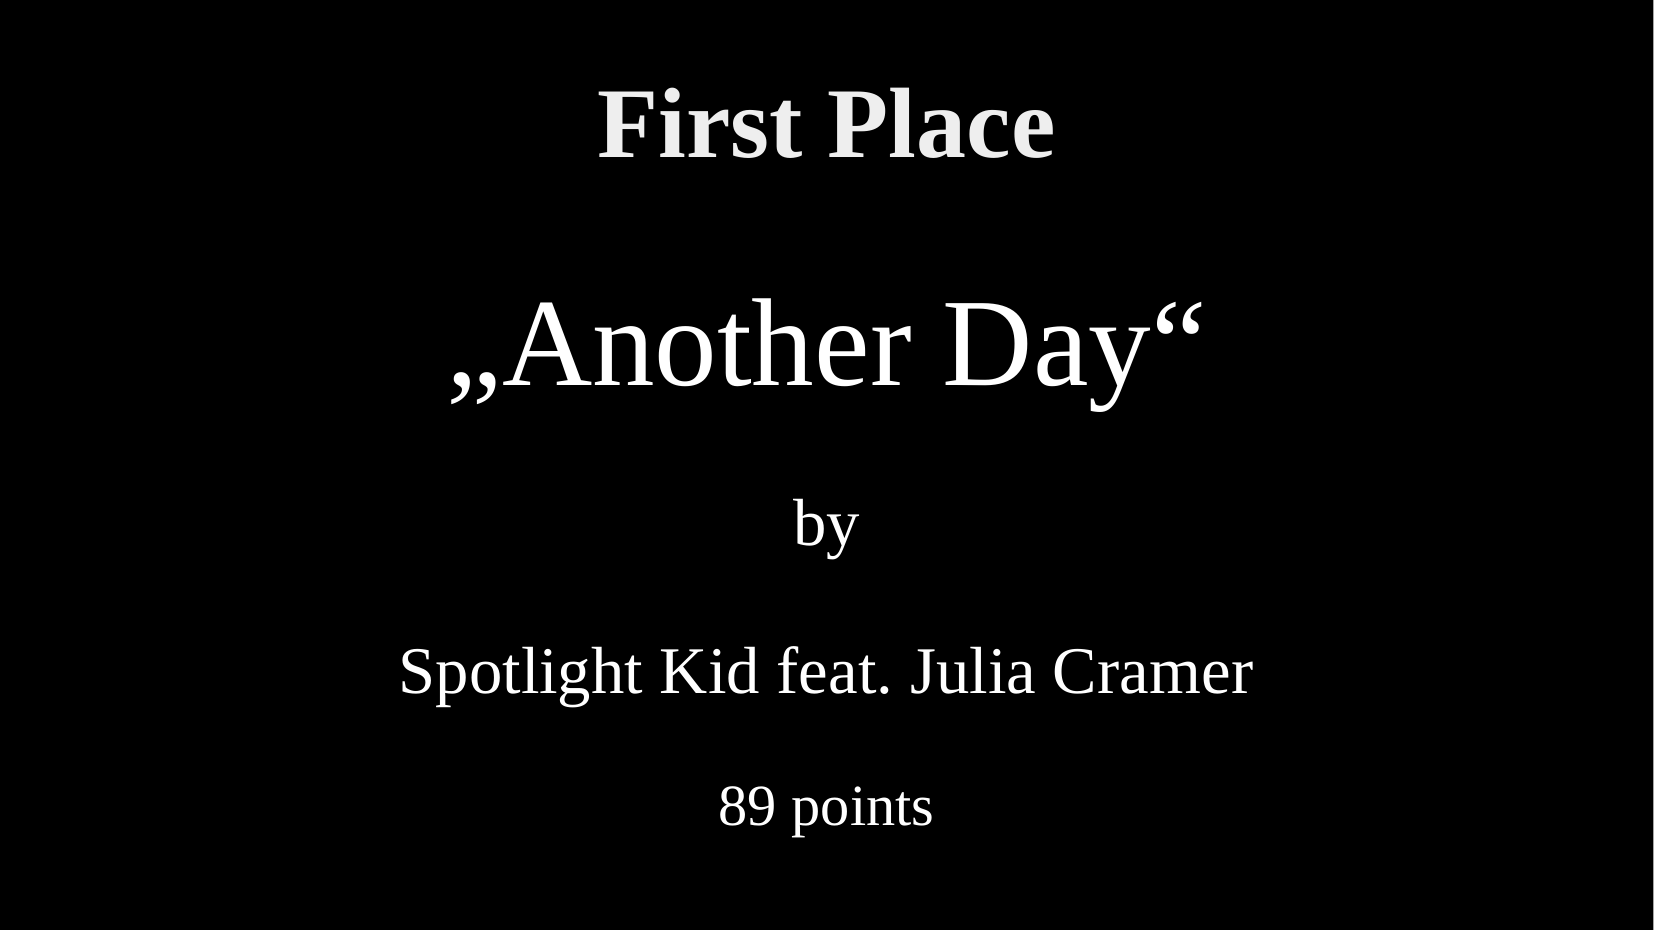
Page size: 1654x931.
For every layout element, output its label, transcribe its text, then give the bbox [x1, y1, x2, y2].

title First Place [82, 35, 1571, 213]
subtitle „Another Day“ by Spotlight Kid feat. Julia Cramer 89 points [82, 273, 1571, 838]
